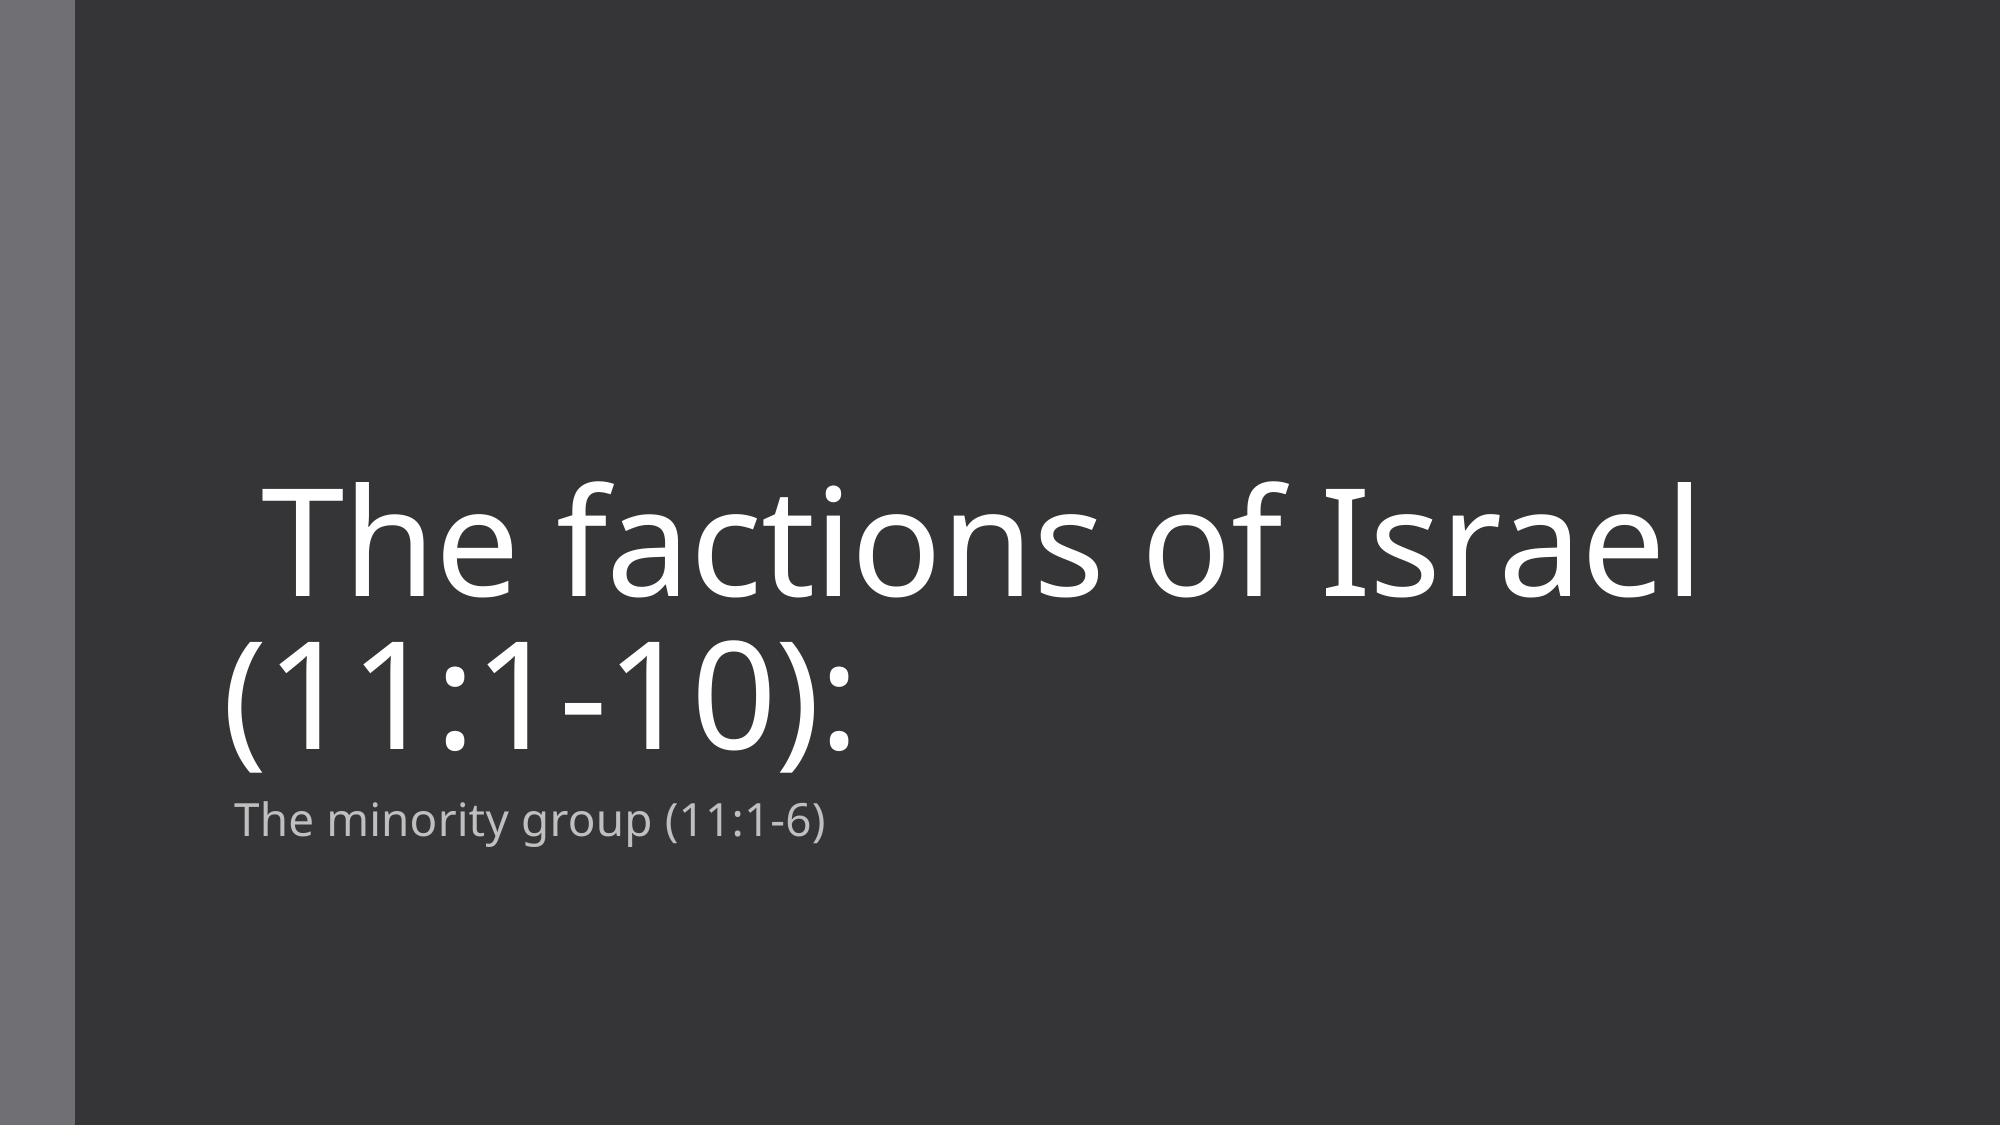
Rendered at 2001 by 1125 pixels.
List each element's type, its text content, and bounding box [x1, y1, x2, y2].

subtitle The minority group (11:1-6) [206, 787, 1752, 1066]
title The factions of Israel (11:1-10): [206, 124, 1752, 787]
